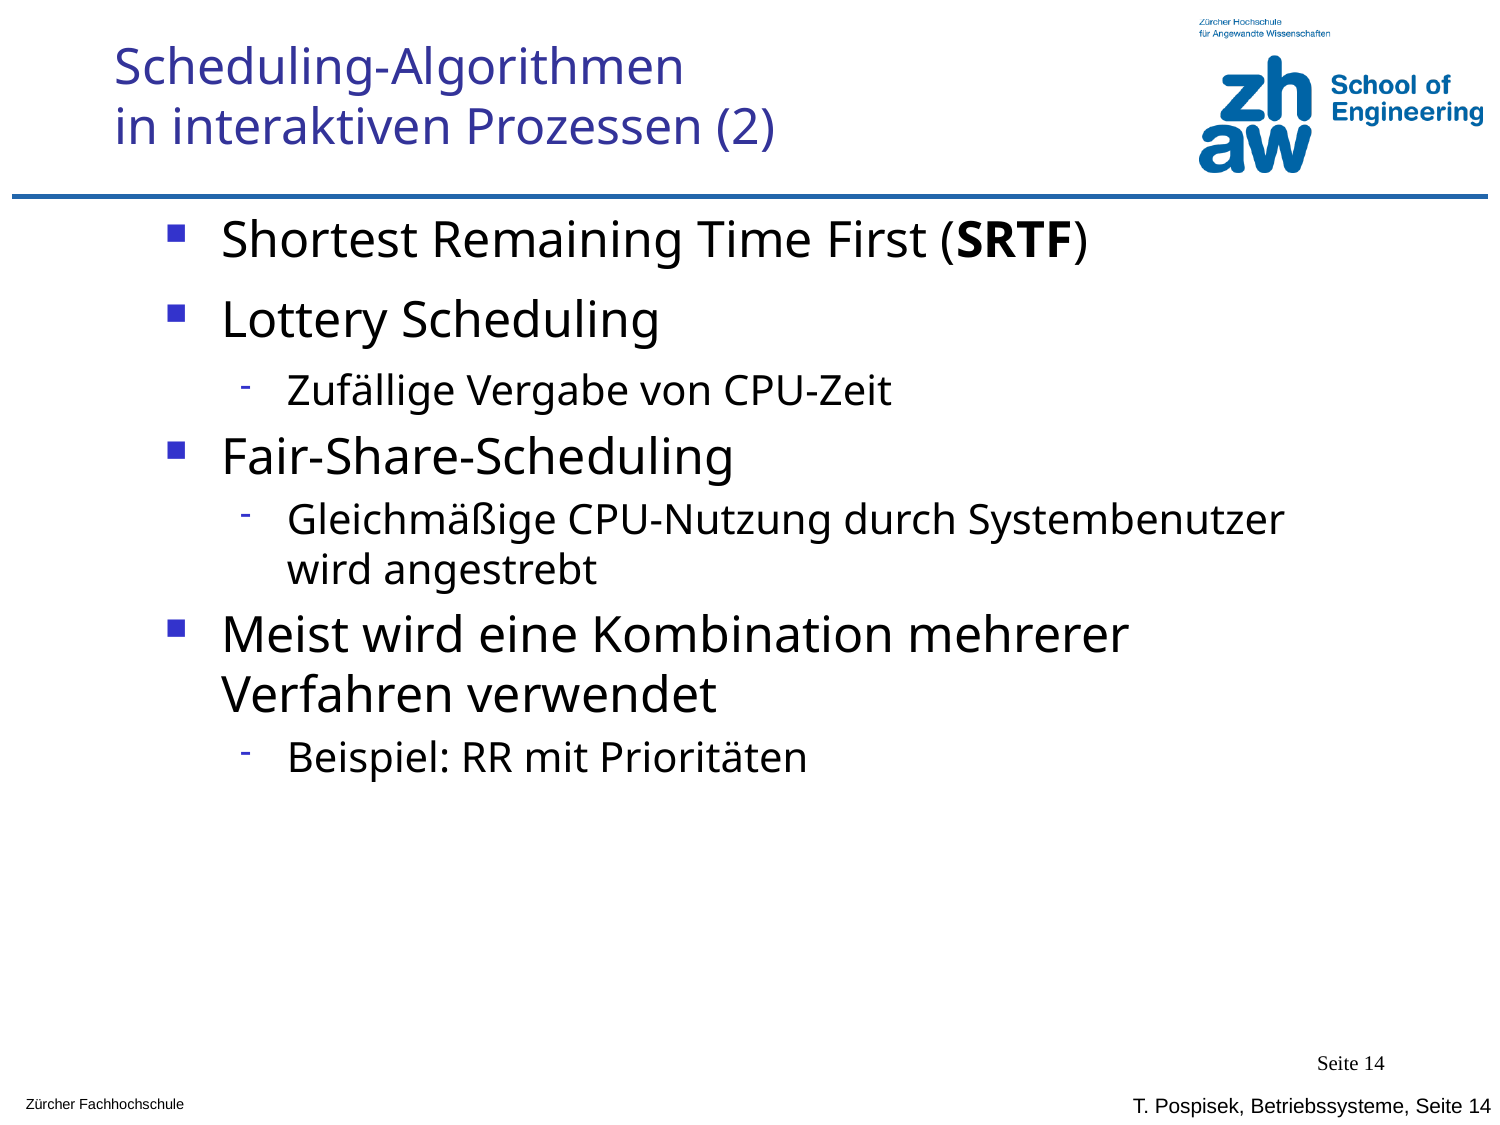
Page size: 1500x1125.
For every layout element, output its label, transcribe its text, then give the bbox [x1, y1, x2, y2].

text_box Seite <number> [1087, 1024, 1400, 1100]
list Shortest Remaining Time First (SRTF) Lottery Scheduling Zufällige Vergabe von CPU-Zeit Fair-Share-Scheduling Gleichmäßige CPU-Nutzung durch Systembenutzer wird angestrebt Meist wird eine Kombination mehrerer Verfahren verwendet Beispiel: RR mit Prioritäten [150, 200, 1363, 1000]
picture [1199, 19, 1483, 173]
title Scheduling-Algorithmen in interaktiven Prozessen (2) [99, 50, 1146, 163]
